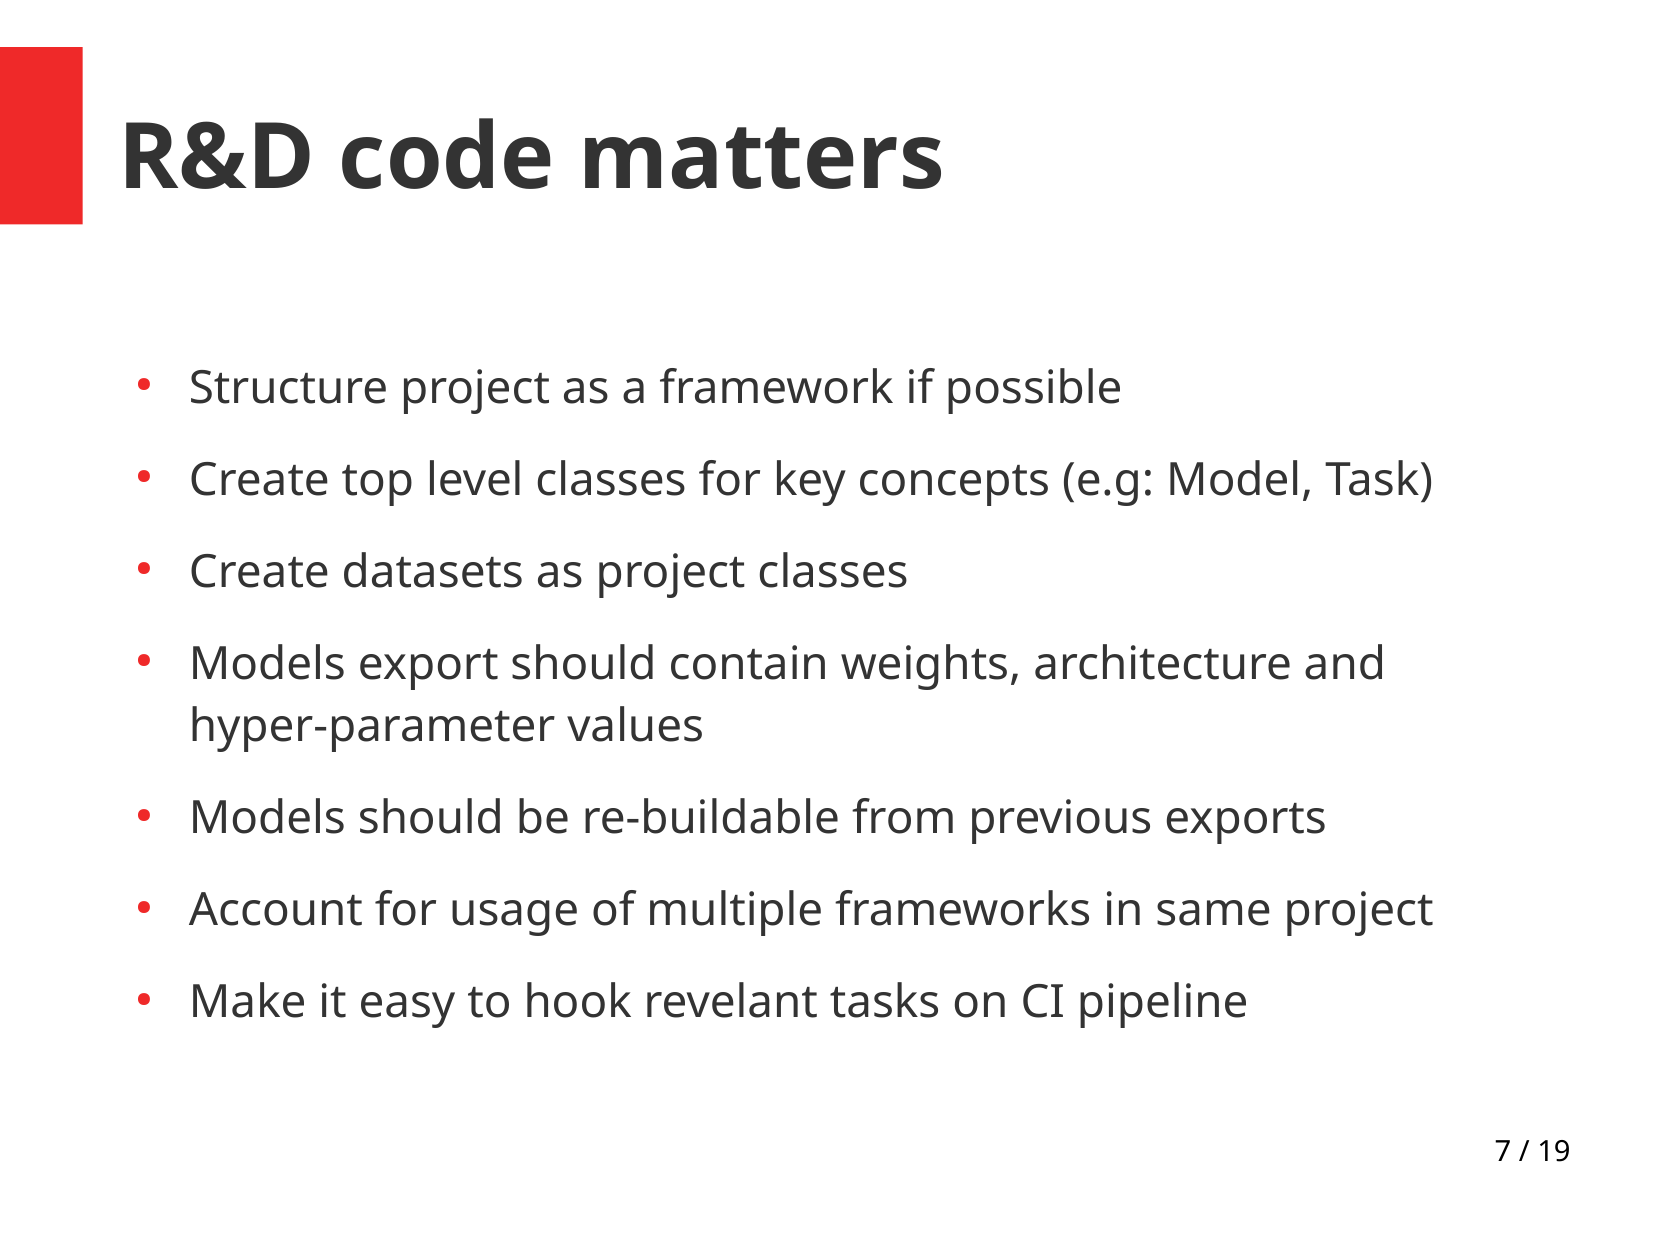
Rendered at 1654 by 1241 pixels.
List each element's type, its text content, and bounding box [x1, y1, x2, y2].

title R&D code matters [118, 49, 1571, 257]
list Structure project as a framework if possible Create top level classes for key concepts (e.g: Model, Task) Create datasets as project classes Models export should contain weights, architecture and hyper-parameter values Models should be re-buildable from previous exports Account for usage of multiple frameworks in same project Make it easy to hook revelant tasks on CI pipeline [118, 354, 1536, 1028]
